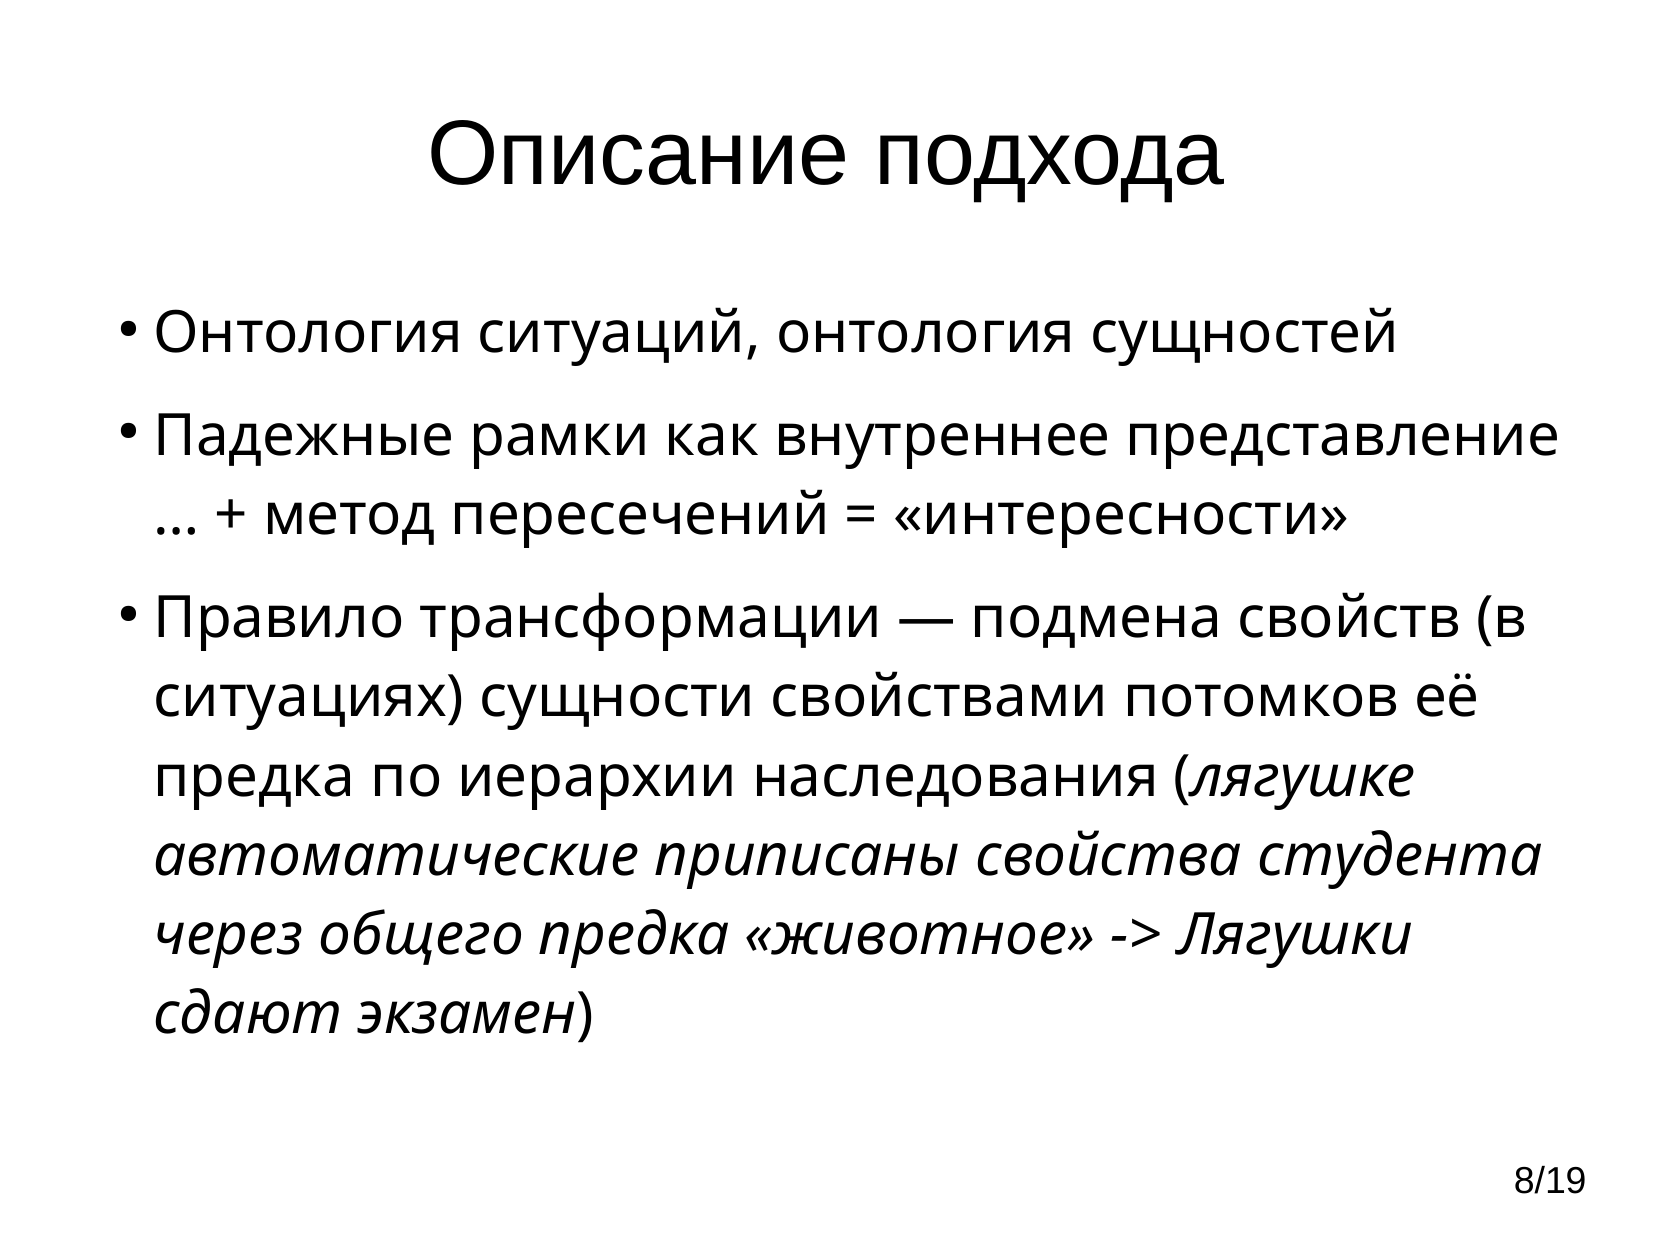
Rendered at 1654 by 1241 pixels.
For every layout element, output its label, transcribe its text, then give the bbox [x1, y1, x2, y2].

list Онтология ситуаций, онтология сущностей Падежные рамки как внутреннее представление … + метод пересечений = «интересности» Правило трансформации — подмена свойств (в ситуациях) сущности свойствами потомков её предка по иерархии наследования (лягушке автоматические приписаны свойства студента через общего предка «животное» -> Лягушки сдают экзамен) [82, 290, 1571, 1109]
title Описание подхода [82, 49, 1571, 257]
text_box <номер>/19 [1476, 1151, 1625, 1241]
